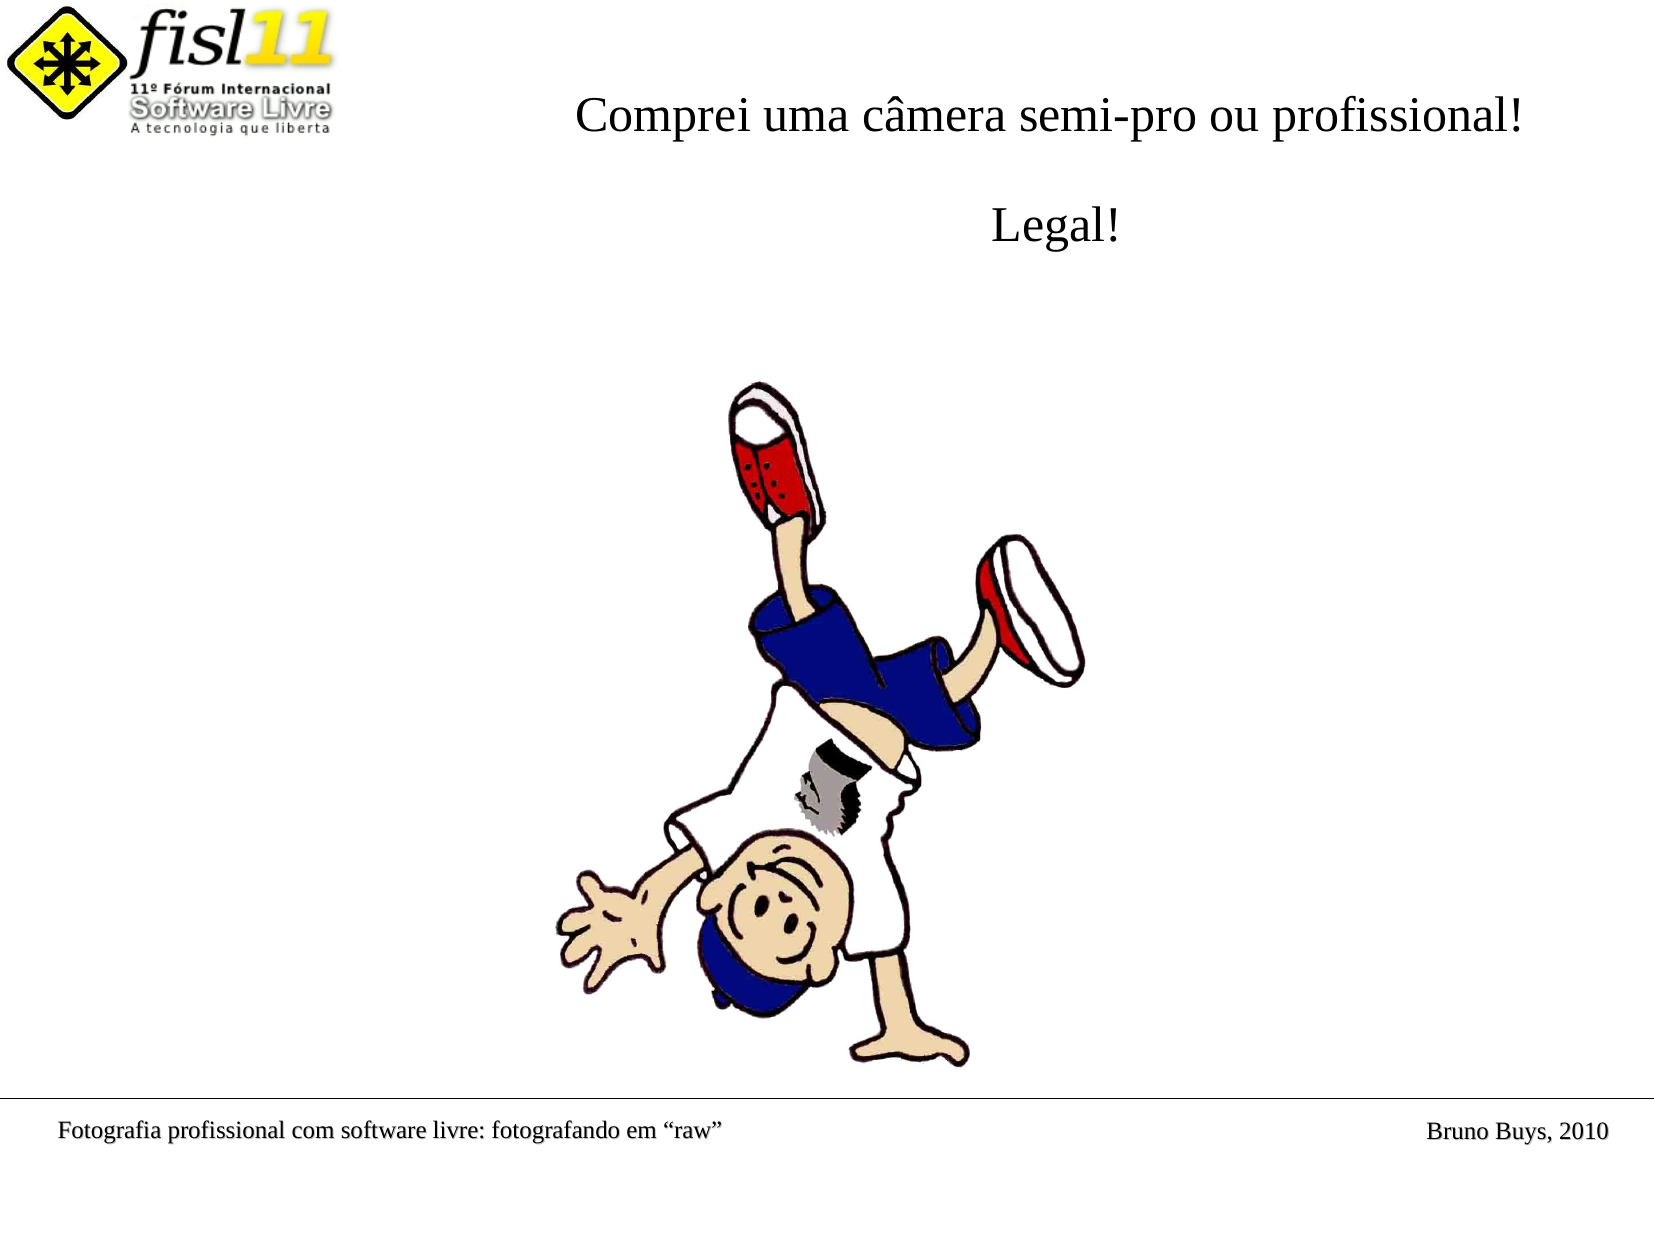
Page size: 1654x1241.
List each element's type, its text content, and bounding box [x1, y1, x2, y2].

text_box Fotografia profissional com software livre: fotografando em “raw” [42, 1108, 739, 1152]
text_box Comprei uma câmera semi-pro ou profissional! Legal! [561, 79, 1554, 260]
text_box Bruno Buys, 2010 [1411, 1110, 1625, 1153]
picture [549, 354, 1111, 1093]
picture [5, 3, 343, 148]
